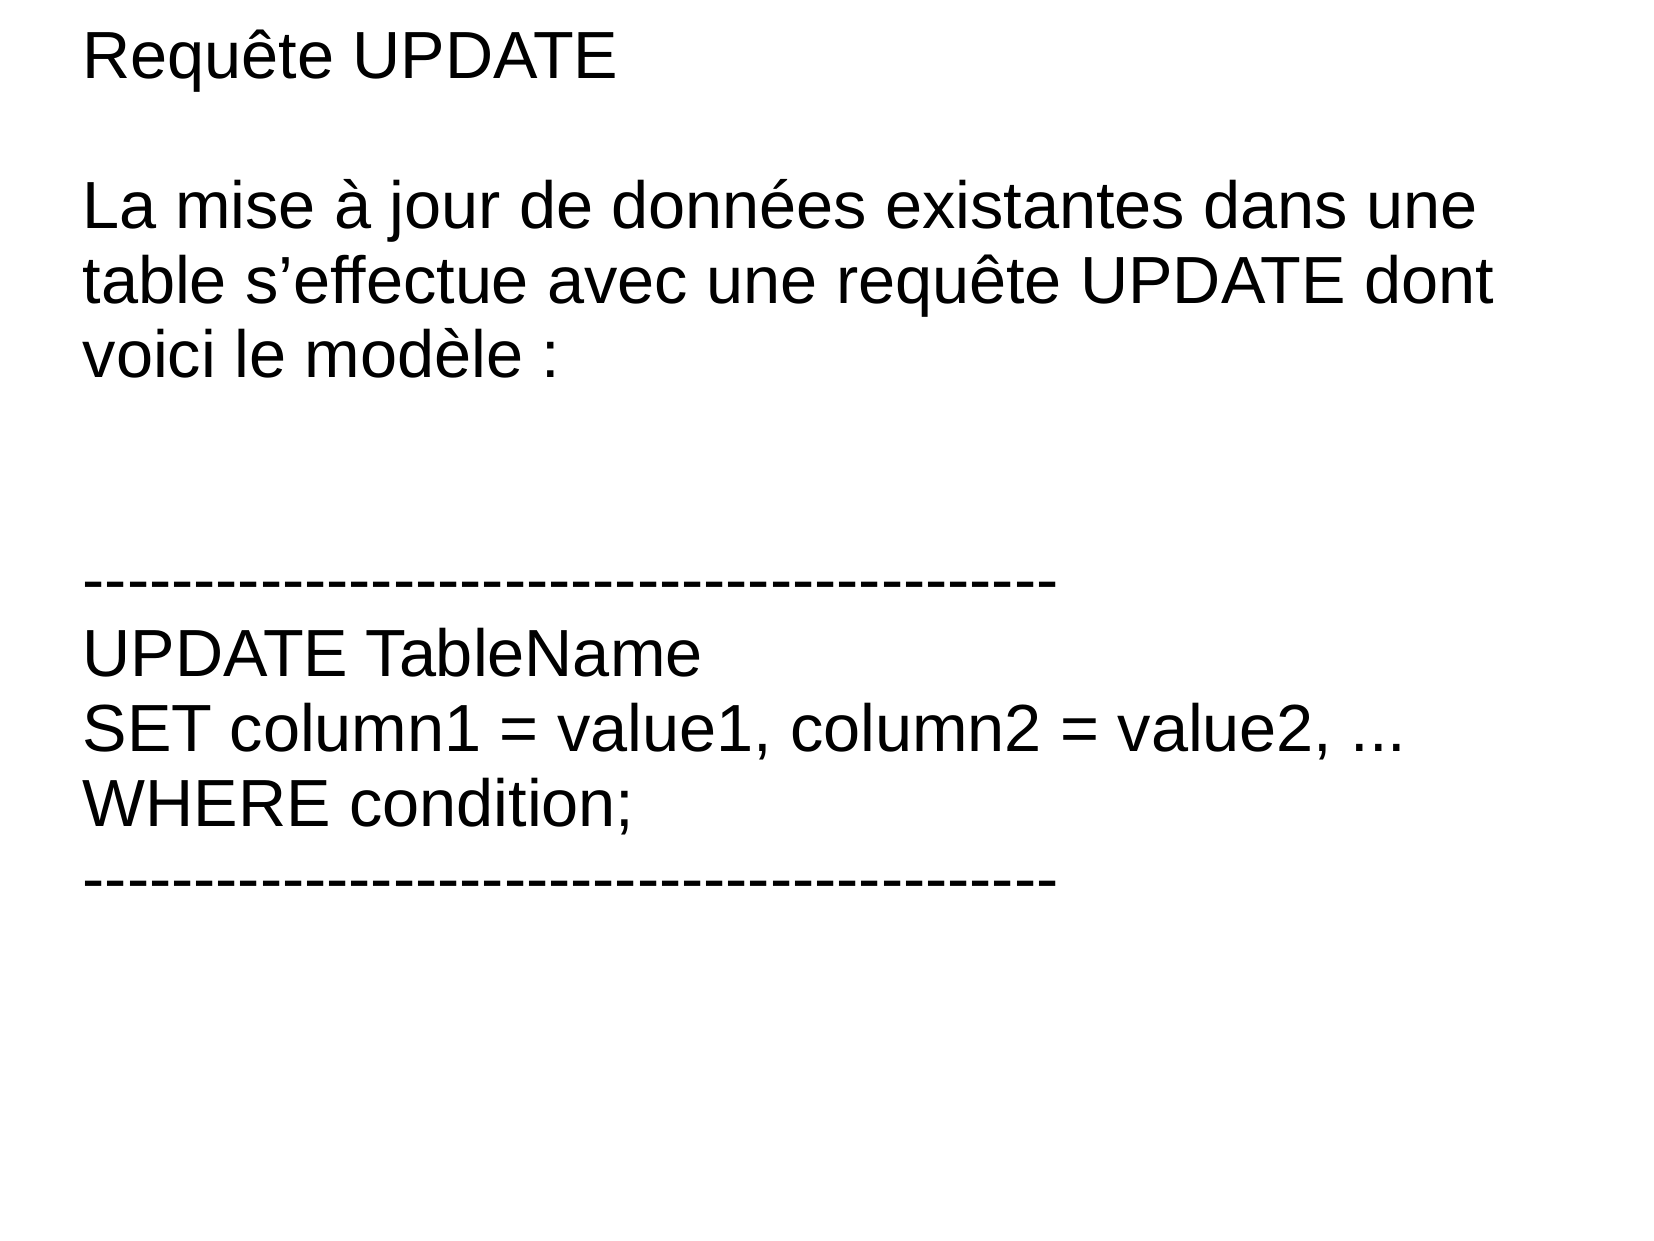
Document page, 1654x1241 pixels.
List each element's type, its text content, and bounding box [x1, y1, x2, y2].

subtitle Requête UPDATE La mise à jour de données existantes dans une table s’effectue avec une requête UPDATE dont voici le modèle : -------------------------------------------- UPDATE TableName SET column1 = value1, column2 = value2, ... WHERE condition; -------------------------------------------- [82, 18, 1571, 1140]
